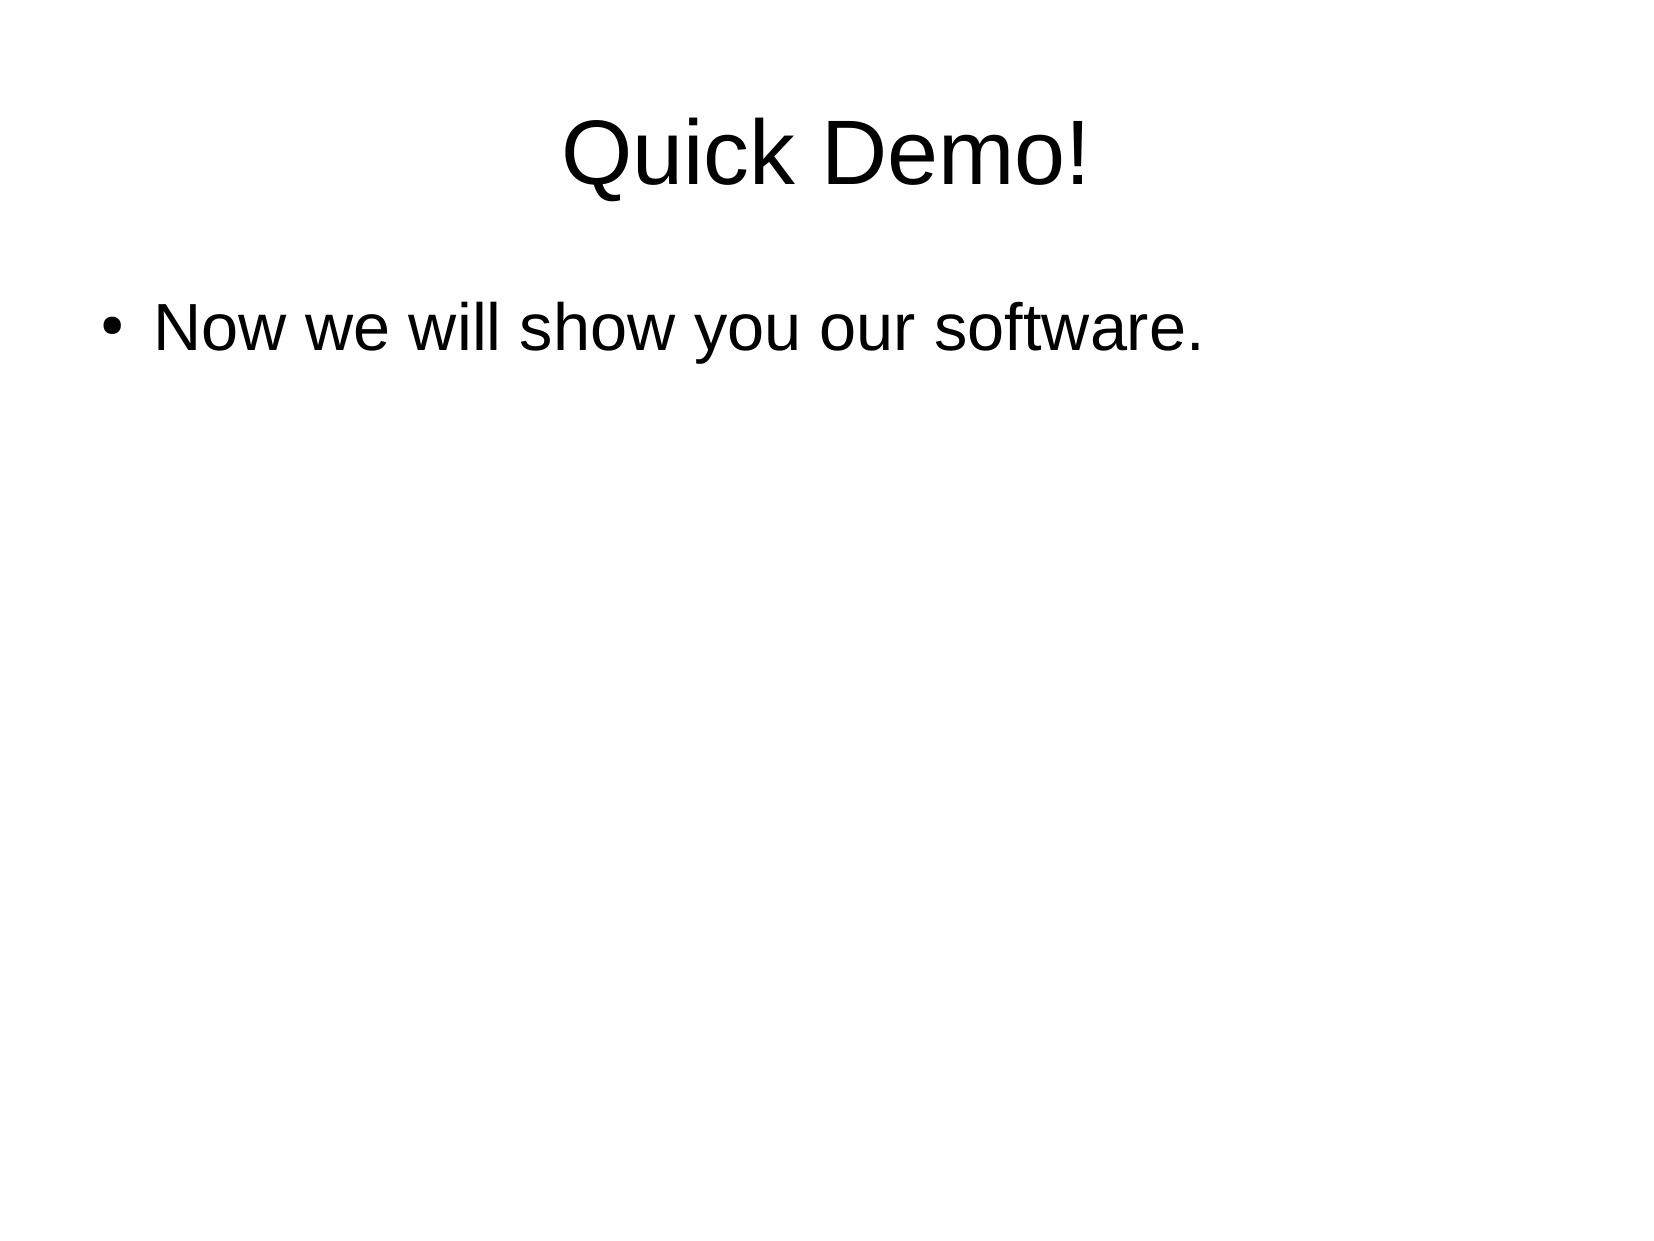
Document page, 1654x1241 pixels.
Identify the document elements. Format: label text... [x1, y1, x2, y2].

title Quick Demo! [82, 49, 1571, 257]
list Now we will show you our software. [82, 290, 1571, 1010]
